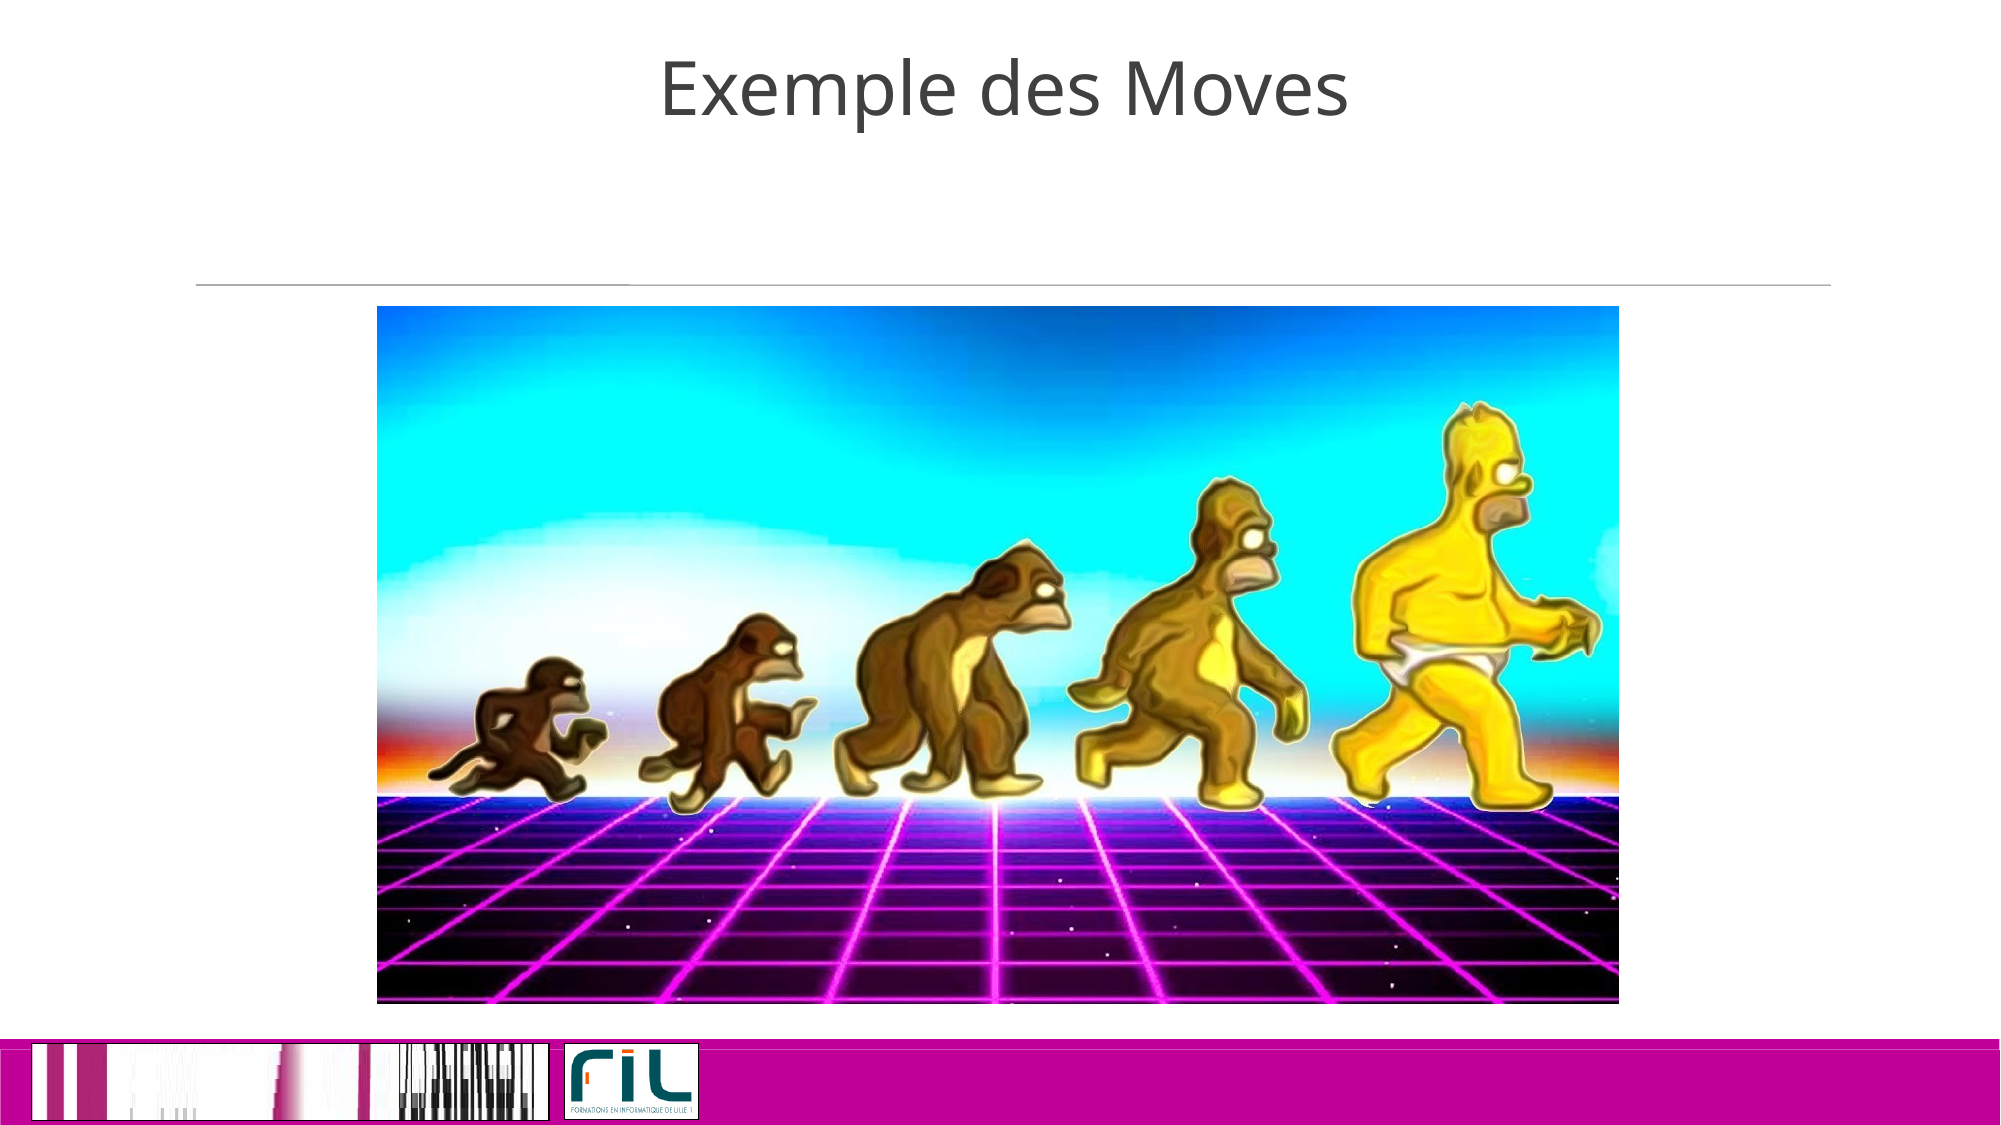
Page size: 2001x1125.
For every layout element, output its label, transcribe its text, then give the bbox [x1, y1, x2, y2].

picture [564, 1043, 699, 1120]
picture [737, 306, 1619, 404]
title Exemple des Moves [180, 47, 1830, 285]
picture [32, 1044, 549, 1120]
picture [377, 338, 1619, 1004]
picture [377, 306, 586, 371]
